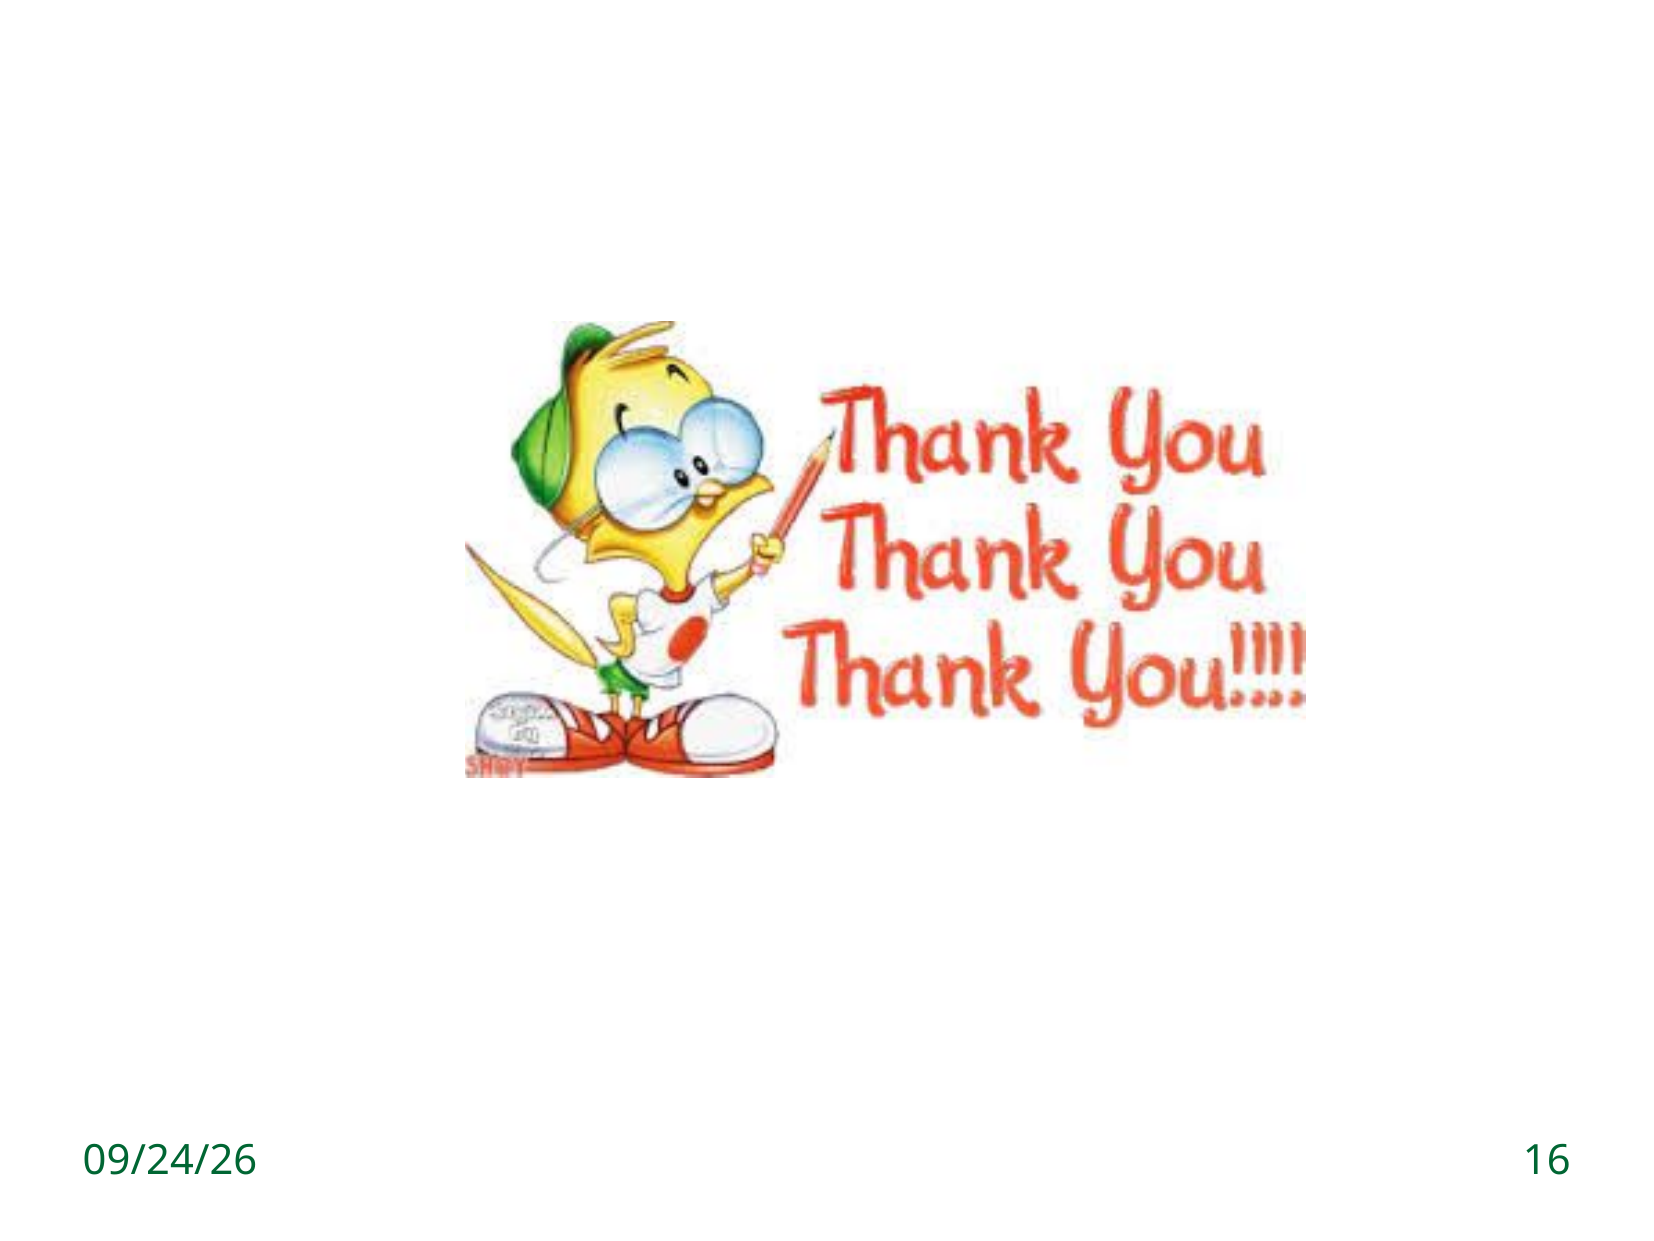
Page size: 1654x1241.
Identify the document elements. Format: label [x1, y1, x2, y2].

picture [465, 321, 1306, 778]
